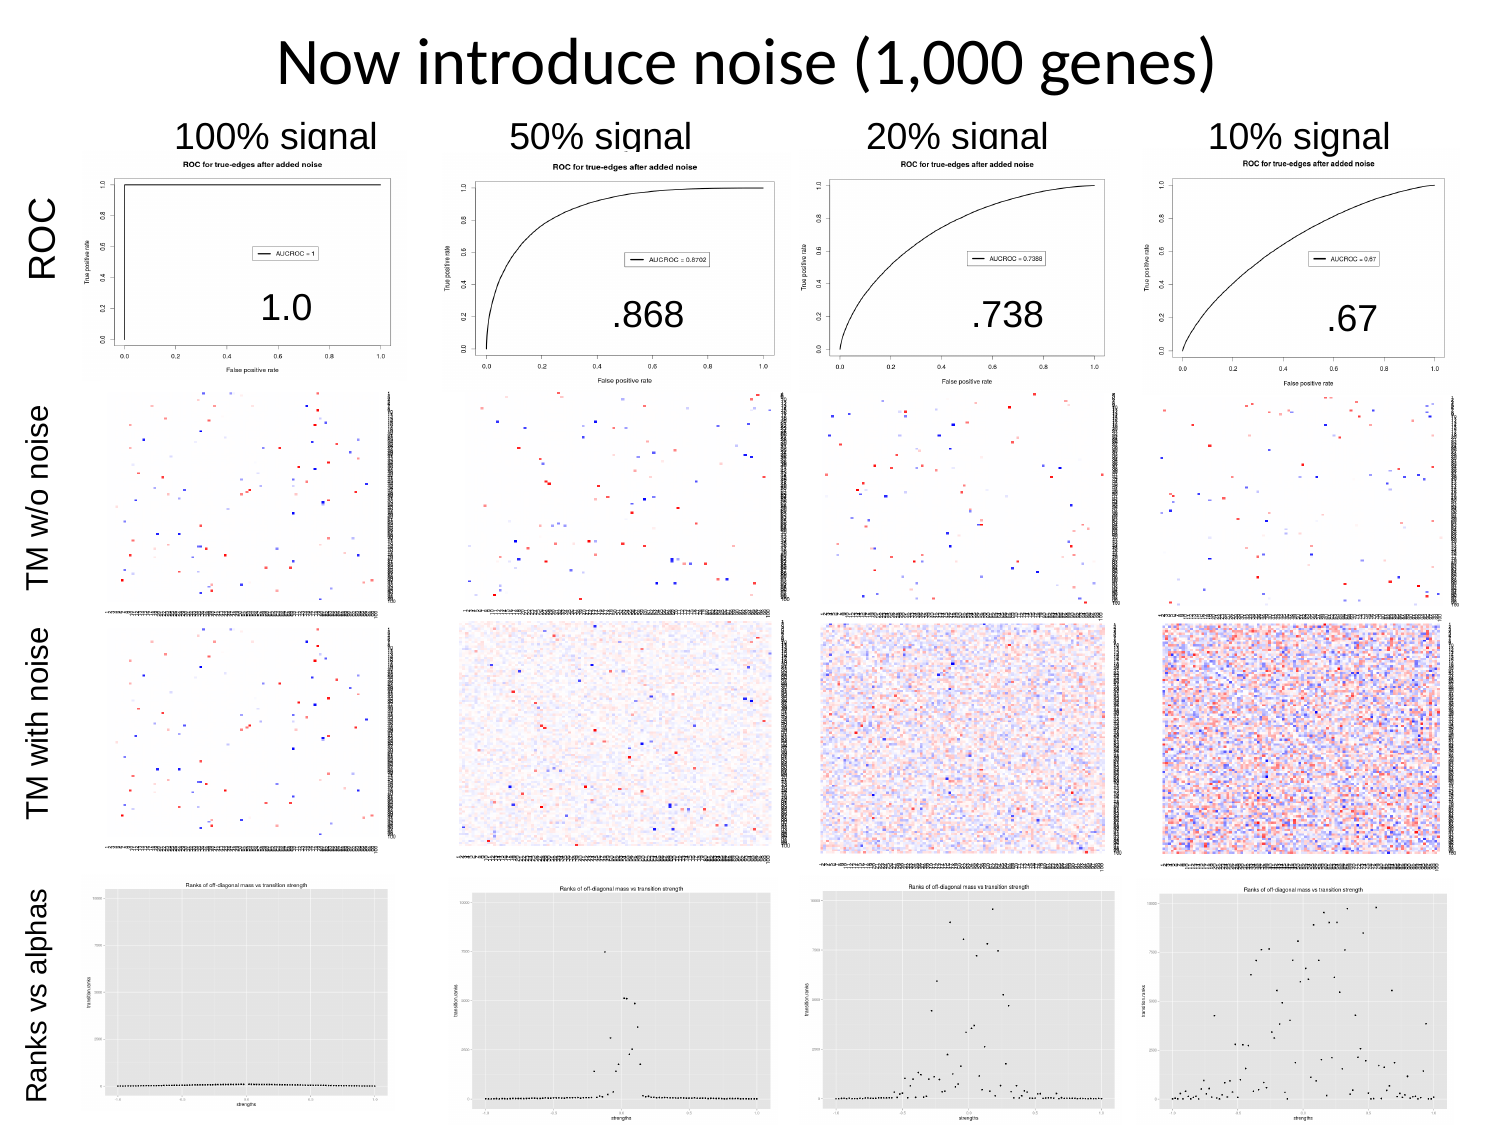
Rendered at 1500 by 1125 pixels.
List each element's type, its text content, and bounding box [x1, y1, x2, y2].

picture [1136, 878, 1454, 1125]
picture [442, 152, 791, 867]
text_box ROC [13, 182, 71, 296]
picture [81, 874, 395, 1111]
picture [448, 877, 778, 1125]
text_box 100% signal [159, 108, 393, 150]
picture [82, 150, 407, 857]
text_box 50% signal [494, 108, 708, 152]
text_box .738 [956, 285, 1059, 343]
text_box TM w/o noise [12, 351, 63, 563]
text_box .868 [596, 285, 700, 343]
picture [799, 149, 1122, 1125]
picture [1142, 148, 1460, 871]
title Now introduce noise (1,000 genes) [109, 20, 1385, 115]
text_box .67 [1311, 289, 1394, 347]
text_box 10% signal [1193, 108, 1406, 165]
text_box Ranks vs alphas [12, 873, 61, 1119]
text_box 1.0 [245, 278, 328, 336]
text_box TM with noise [12, 563, 63, 836]
text_box 20% signal [851, 108, 1064, 149]
